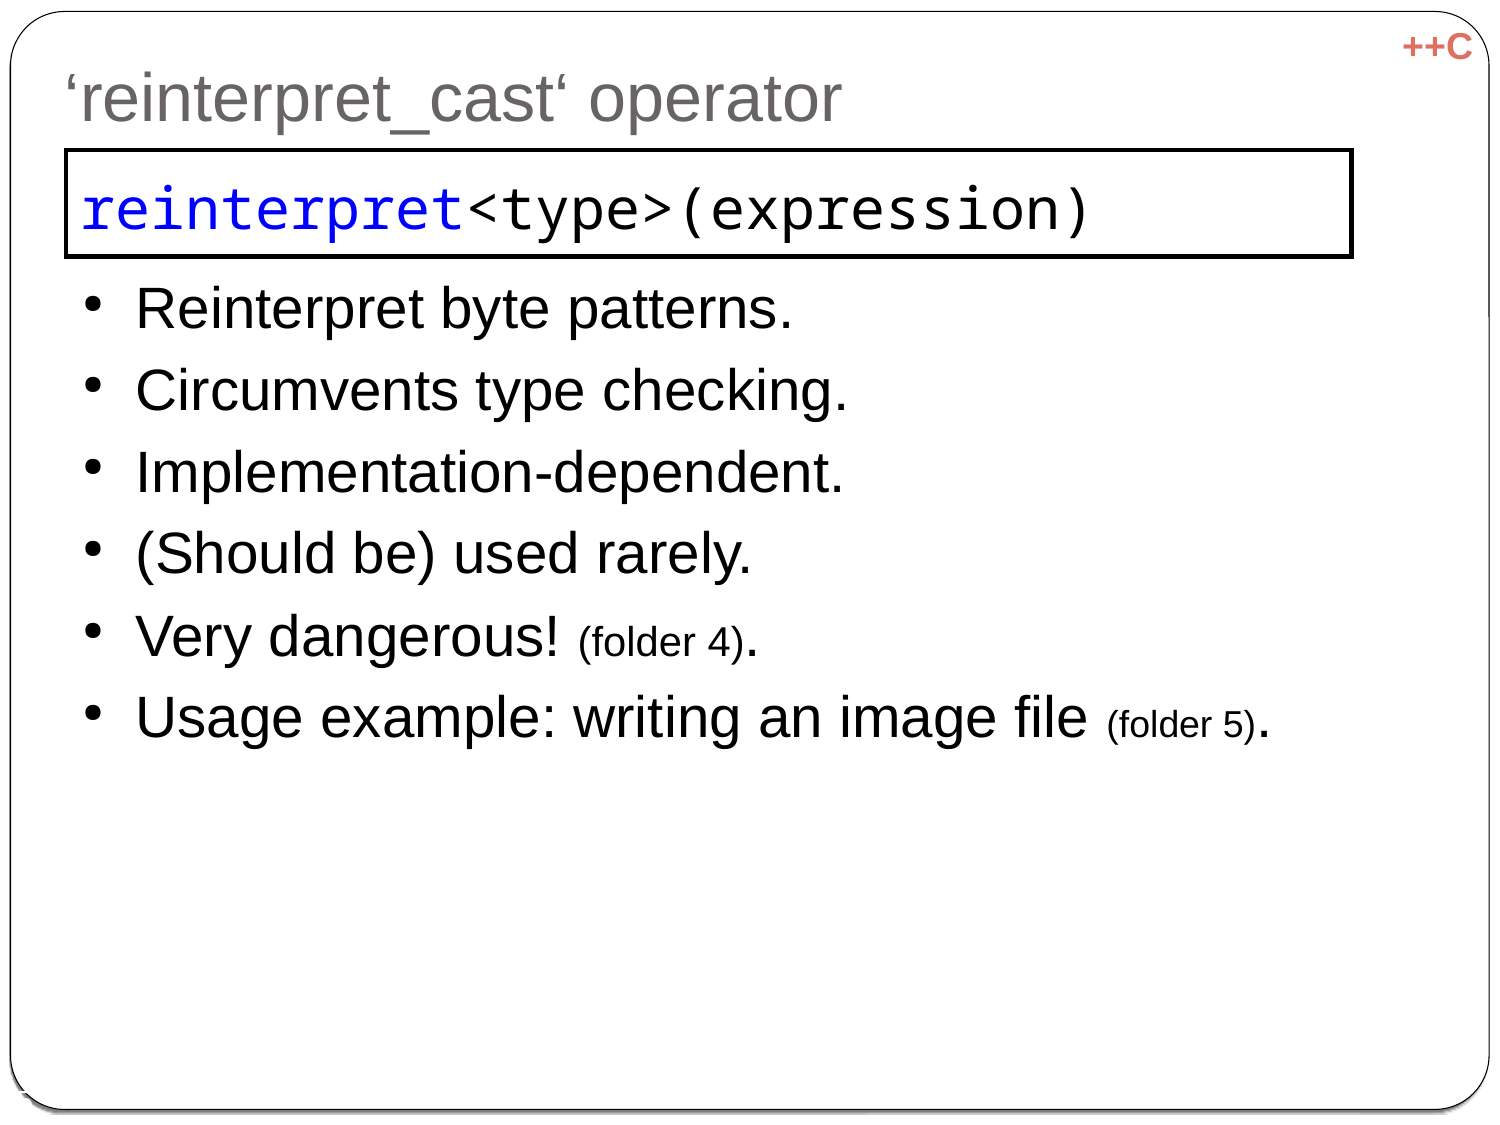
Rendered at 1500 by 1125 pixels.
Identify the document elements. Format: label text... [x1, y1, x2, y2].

list Reinterpret byte patterns. Circumvents type checking. Implementation-dependent. (Should be) used rarely. Very dangerous! (folder 4). Usage example: writing an image file (folder 5). [50, 262, 1450, 1088]
text_box reinterpret<type>(expression) [65, 149, 1352, 257]
slide_number <number> [0, 1074, 50, 1125]
title ‘reinterpret_cast‘ operator [50, 45, 1450, 150]
